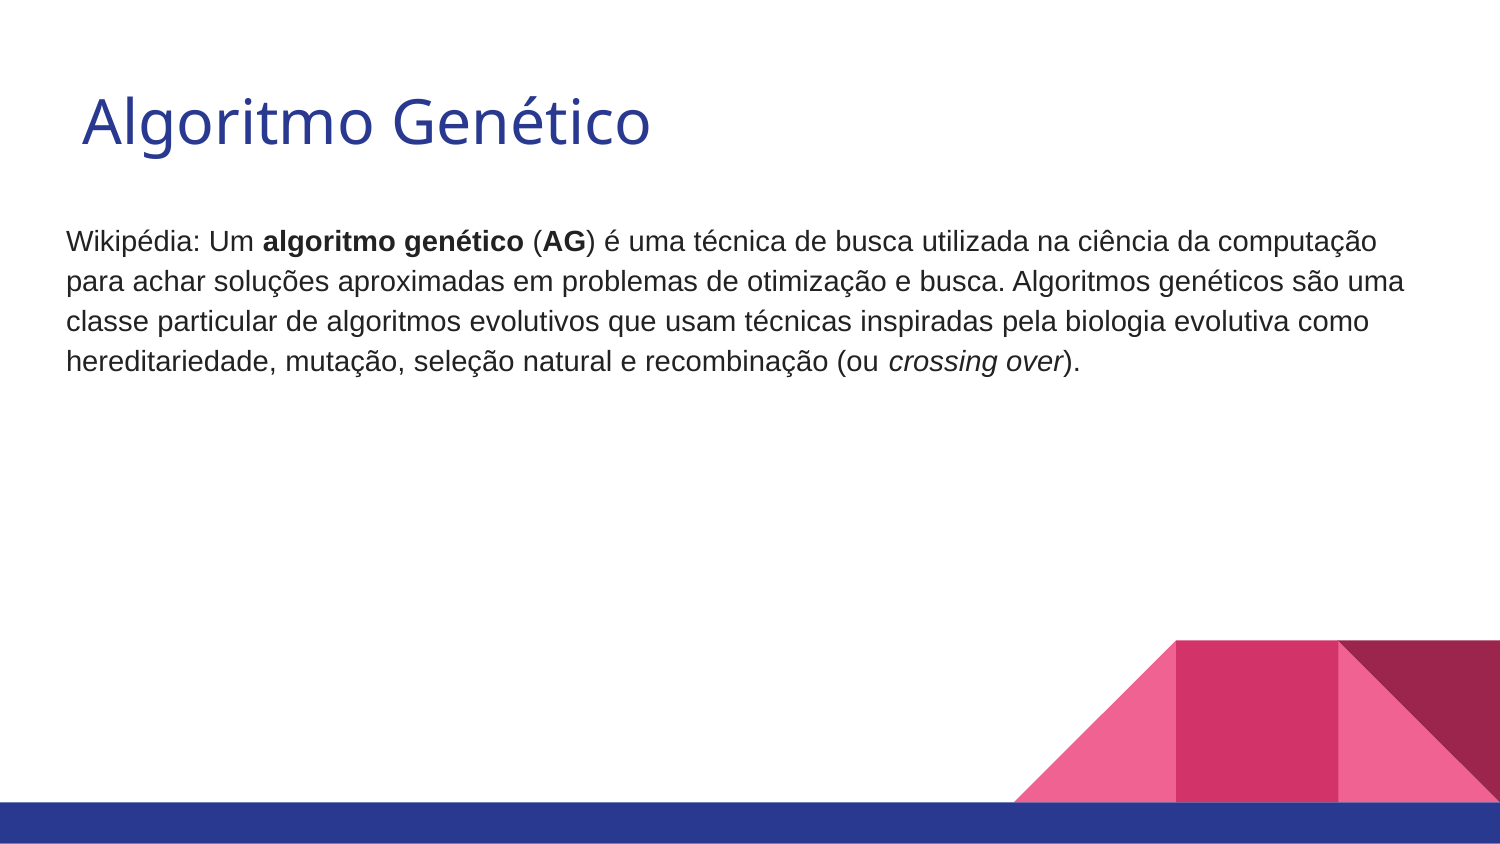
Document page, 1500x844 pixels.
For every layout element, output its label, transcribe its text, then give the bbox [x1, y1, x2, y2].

title Algoritmo Genético [51, 67, 1449, 167]
list Wikipédia: Um algoritmo genético (AG) é uma técnica de busca utilizada na ciência da computação para achar soluções aproximadas em problemas de otimização e busca. Algoritmos genéticos são uma classe particular de algoritmos evolutivos que usam técnicas inspiradas pela biologia evolutiva como hereditariedade, mutação, seleção natural e recombinação (ou crossing over). [51, 201, 1449, 750]
